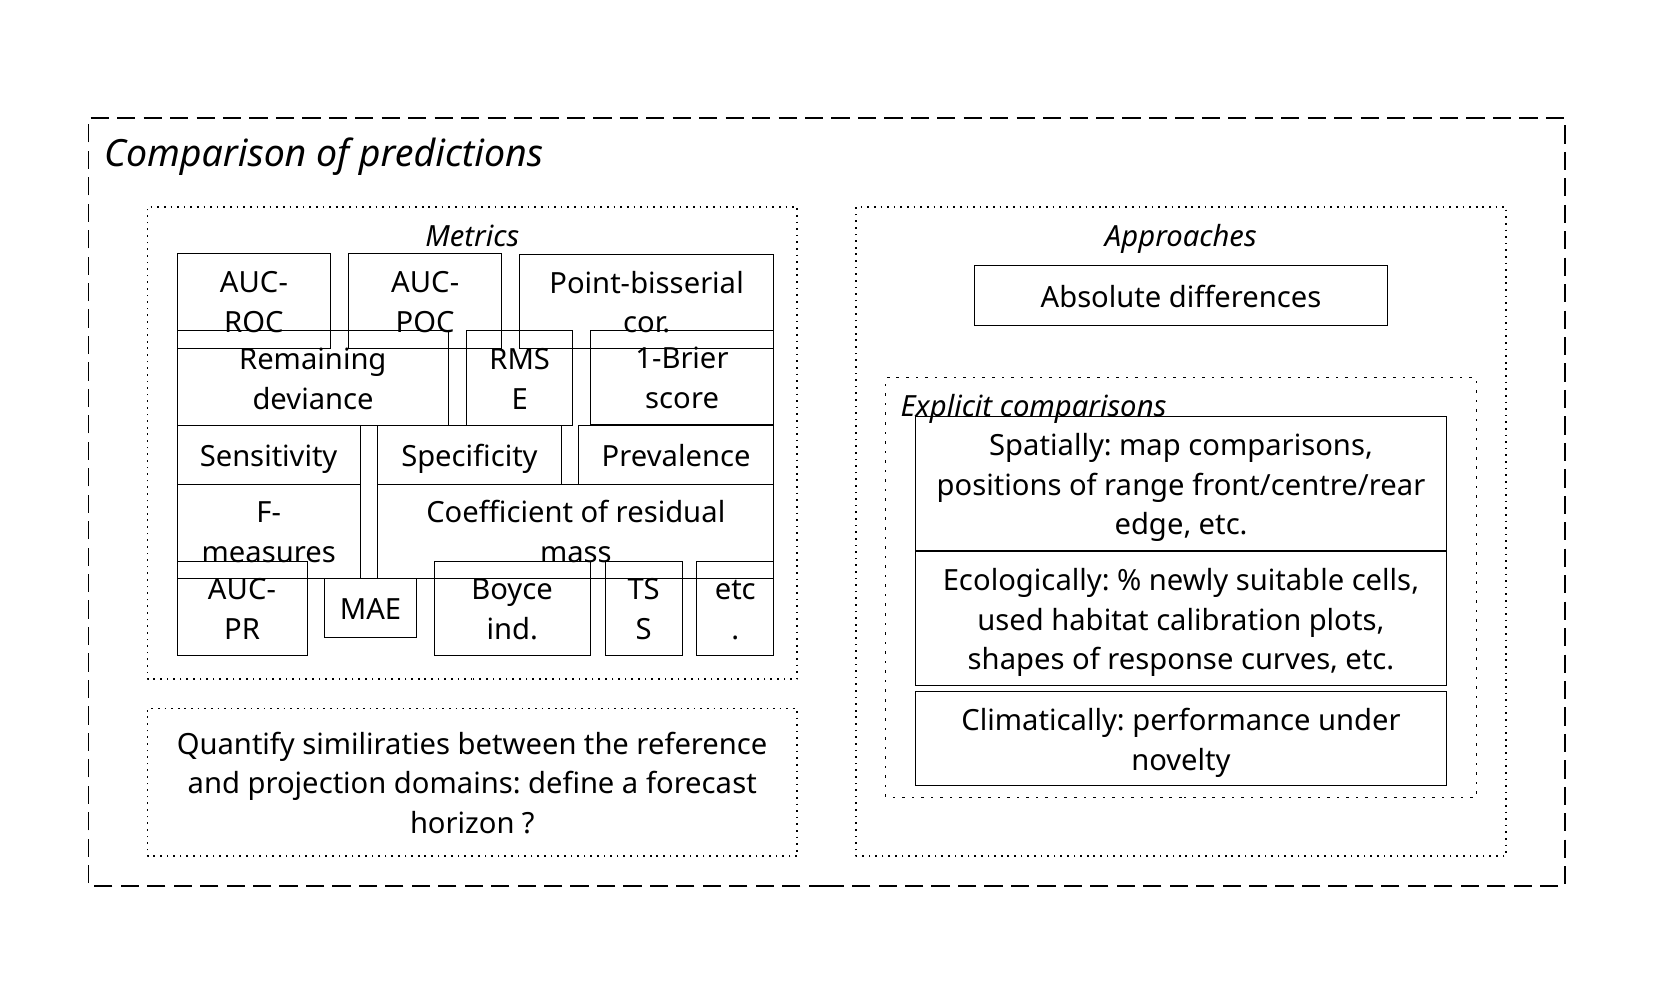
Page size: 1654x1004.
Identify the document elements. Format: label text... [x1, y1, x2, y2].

text_box Specificity [377, 425, 562, 484]
text_box Prevalence [578, 425, 774, 484]
text_box Remaining deviance [177, 348, 449, 408]
text_box Boyce ind. [434, 579, 591, 638]
text_box Spatially: map comparisons, positions of range front/centre/rear edge, etc. [915, 442, 1447, 525]
text_box Climatically: performance under novelty [915, 708, 1447, 769]
text_box Approaches [856, 206, 1506, 857]
text_box MAE [324, 578, 417, 638]
text_box AUC-PR [177, 579, 308, 638]
text_box Metrics [147, 206, 798, 680]
text_box Ecologically: % newly suitable cells, used habitat calibration plots, shapes of response curves, etc. [915, 561, 1447, 677]
text_box TSS [605, 579, 683, 638]
text_box AUC-POC [348, 271, 502, 331]
text_box F-measures [177, 501, 361, 562]
text_box etc. [696, 579, 774, 638]
text_box Quantify similiraties between the reference and projection domains: define a forecast horizon ? [147, 708, 798, 857]
text_box Sensitivity [177, 425, 361, 484]
text_box AUC-ROC [177, 271, 331, 330]
text_box Explicit comparisons [885, 377, 1477, 798]
text_box RMSE [466, 348, 573, 408]
text_box Absolute differences [974, 265, 1388, 326]
text_box 1-Brier score [590, 347, 774, 408]
text_box Point-bisserial cor. [519, 271, 774, 332]
text_box Coefficient of residual mass [377, 501, 774, 562]
text_box Comparison of predictions [88, 118, 1565, 886]
